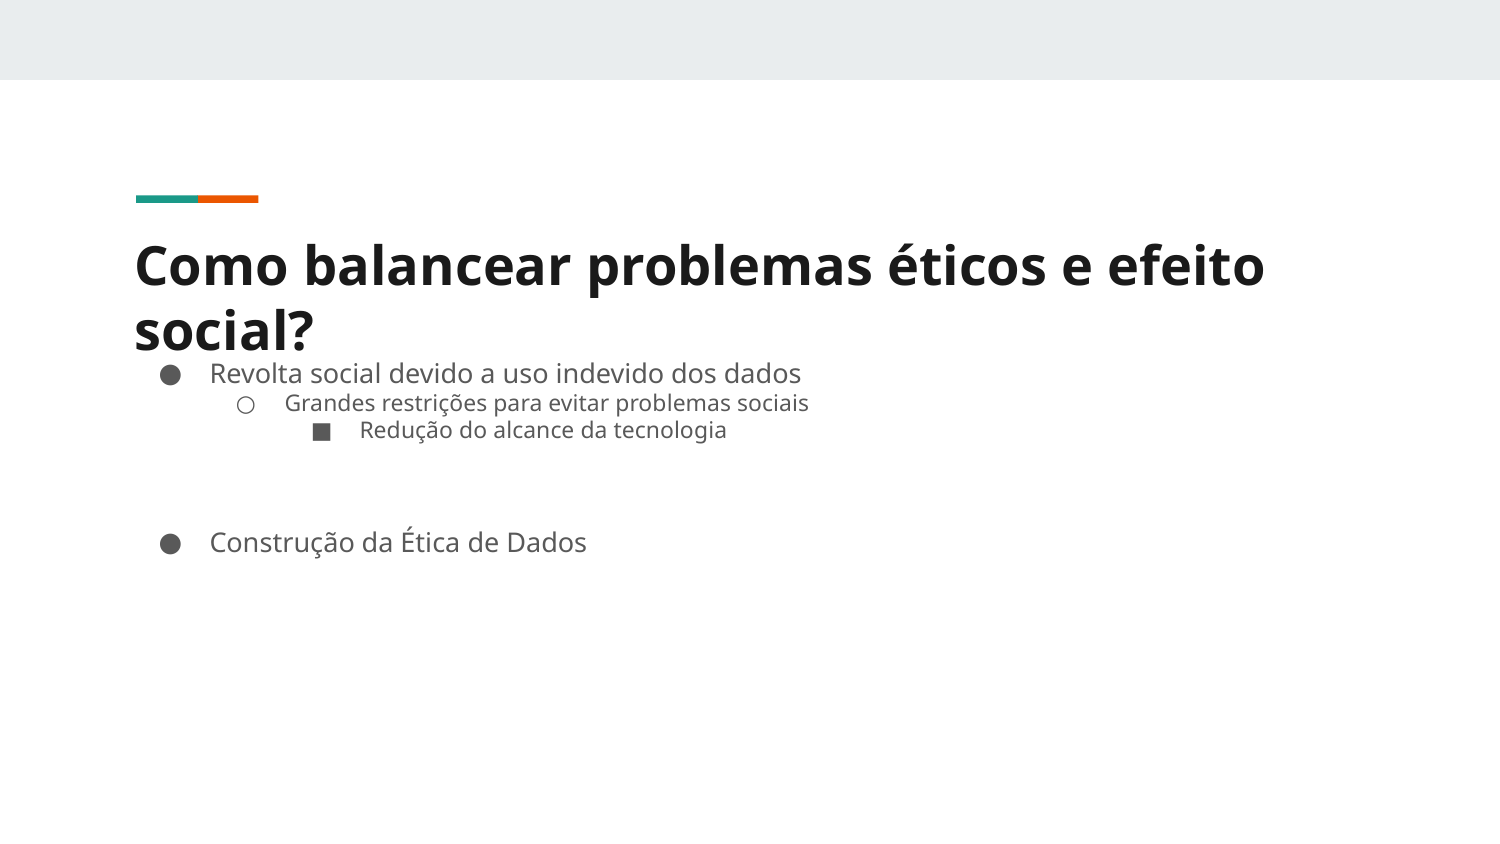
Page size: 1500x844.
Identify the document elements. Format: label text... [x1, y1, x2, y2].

list Revolta social devido a uso indevido dos dados Grandes restrições para evitar problemas sociais Redução do alcance da tecnologia Construção da Ética de Dados [119, 341, 1381, 712]
title Como balancear problemas éticos e efeito social? [119, 216, 1449, 305]
